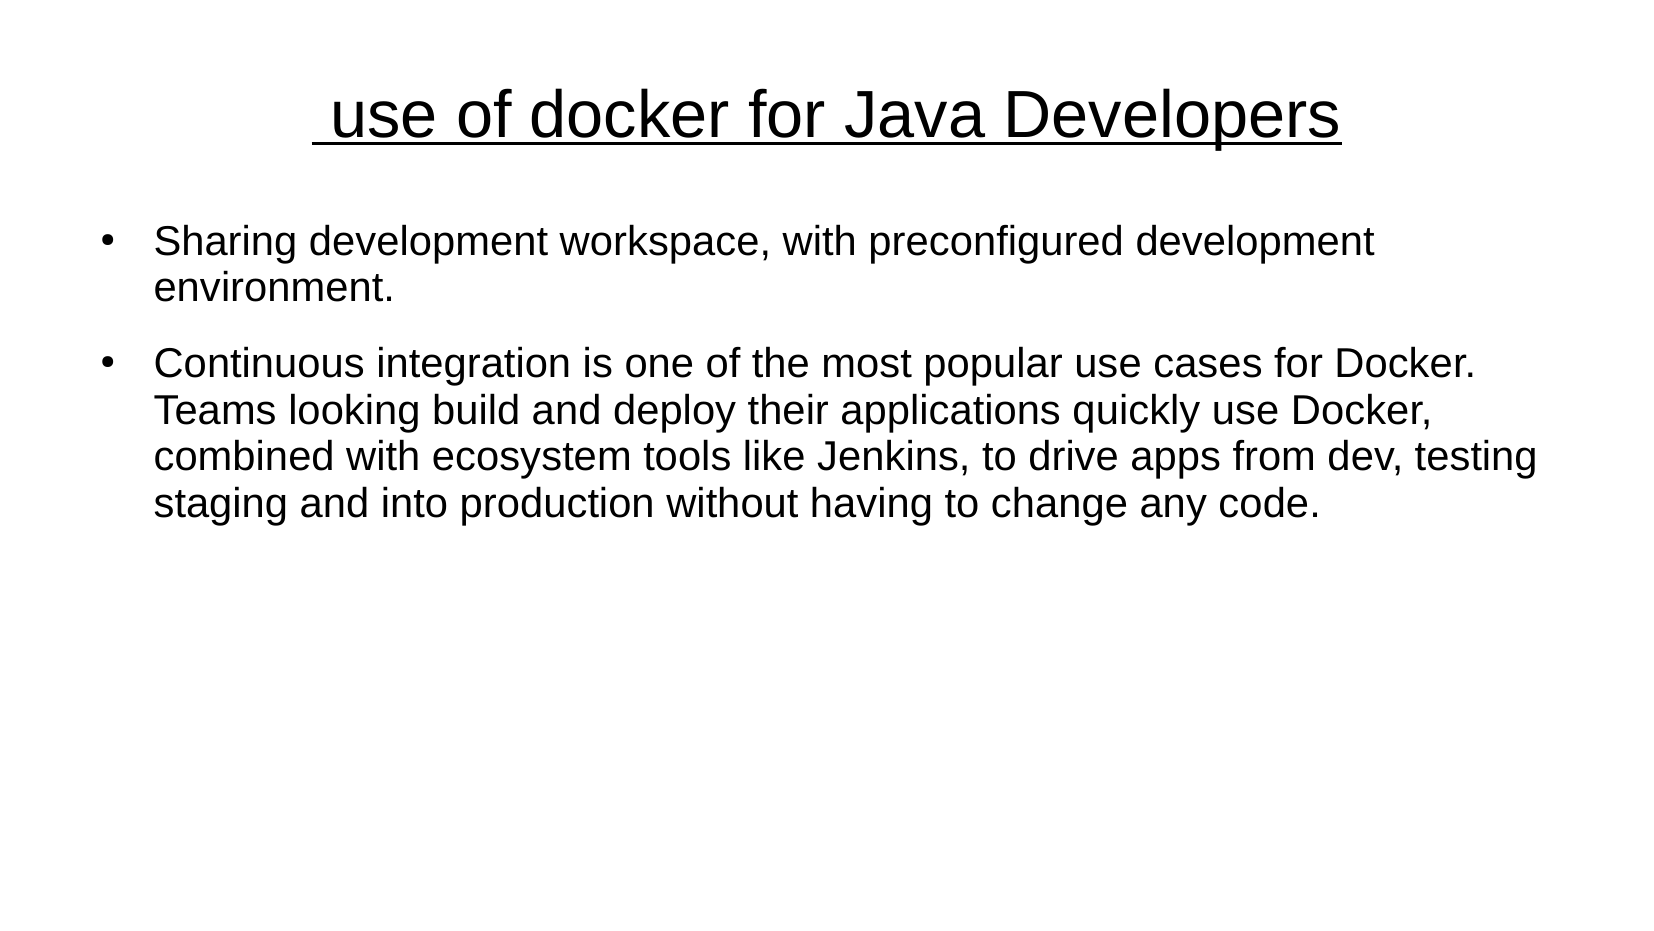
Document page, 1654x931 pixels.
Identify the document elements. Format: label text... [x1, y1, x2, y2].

list Sharing development workspace, with preconfigured development environment. Continuous integration is one of the most popular use cases for Docker. Teams looking build and deploy their applications quickly use Docker, combined with ecosystem tools like Jenkins, to drive apps from dev, testing staging and into production without having to change any code. [82, 217, 1571, 758]
title use of docker for Java Developers [82, 37, 1571, 193]
